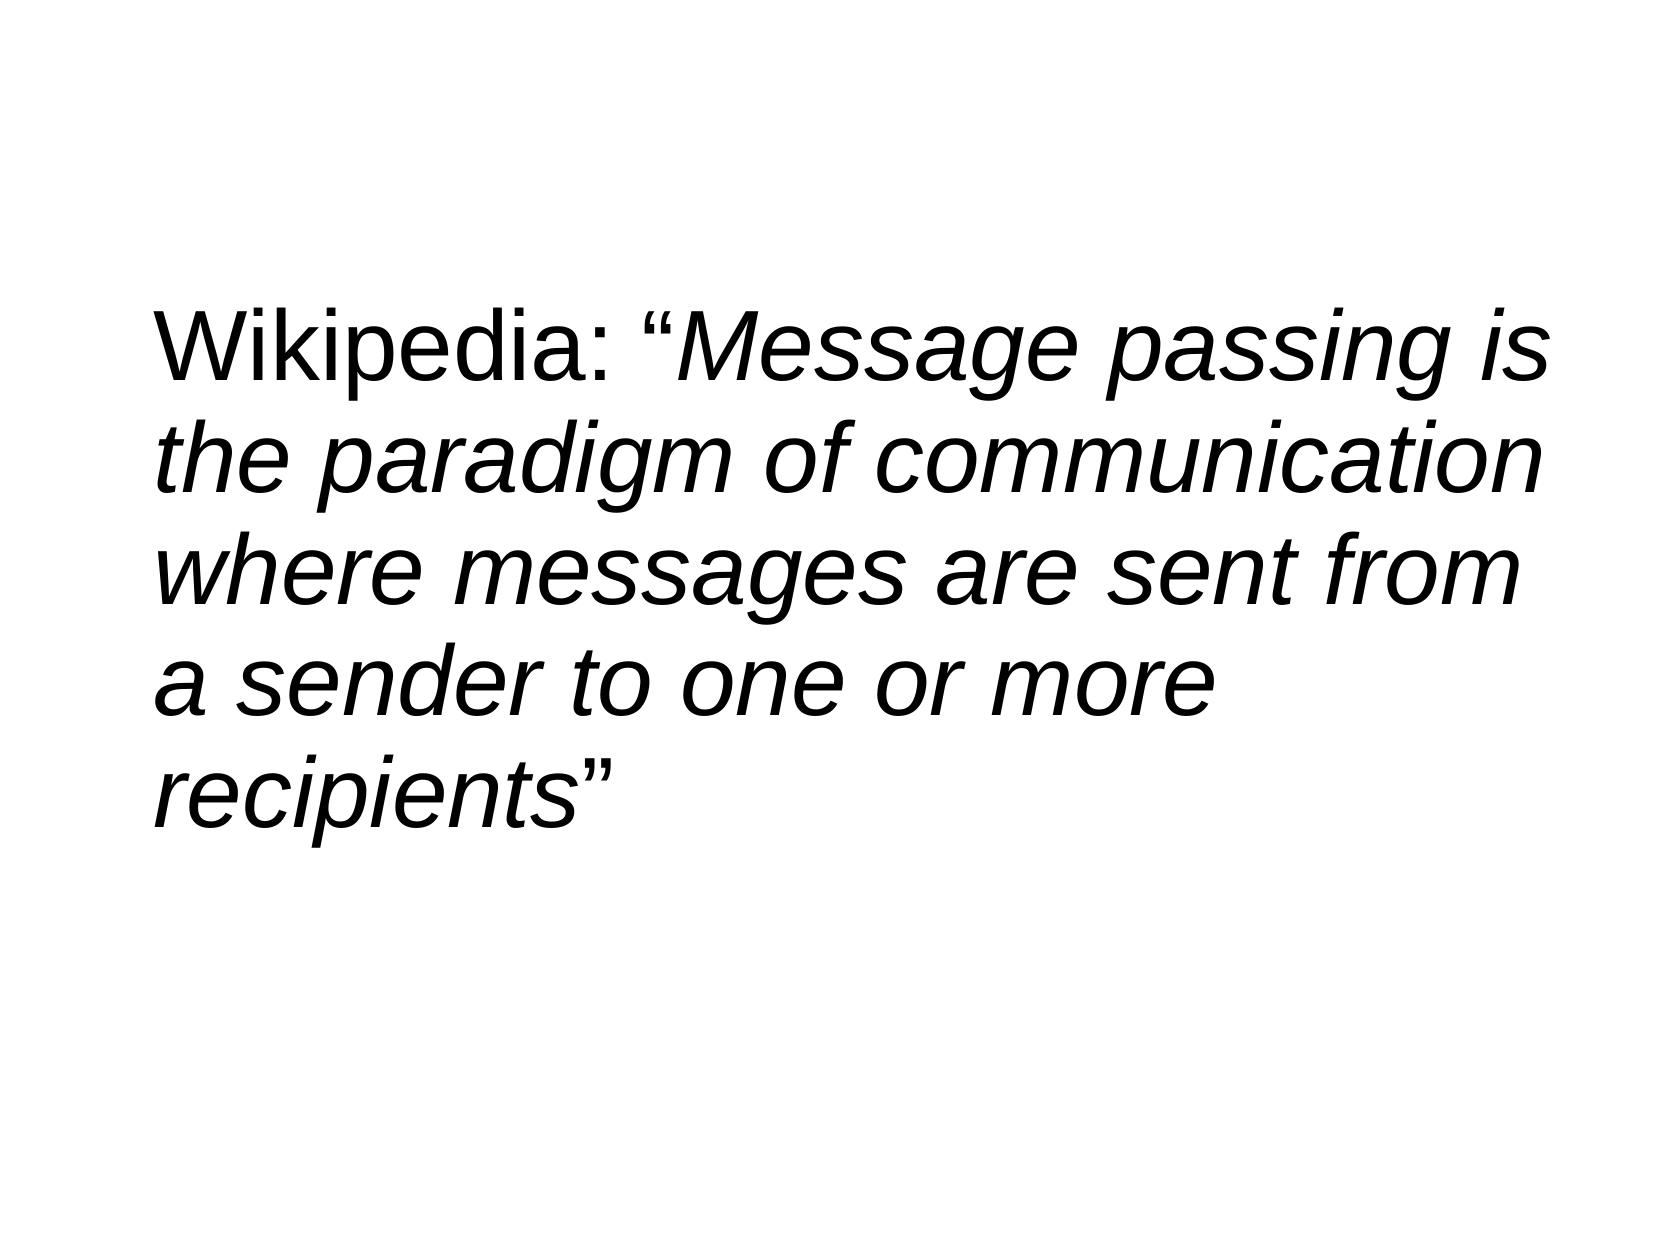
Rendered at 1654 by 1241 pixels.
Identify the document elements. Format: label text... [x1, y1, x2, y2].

list Wikipedia: “Message passing is the paradigm of communication where messages are sent from a sender to one or more recipients” [82, 290, 1571, 1109]
